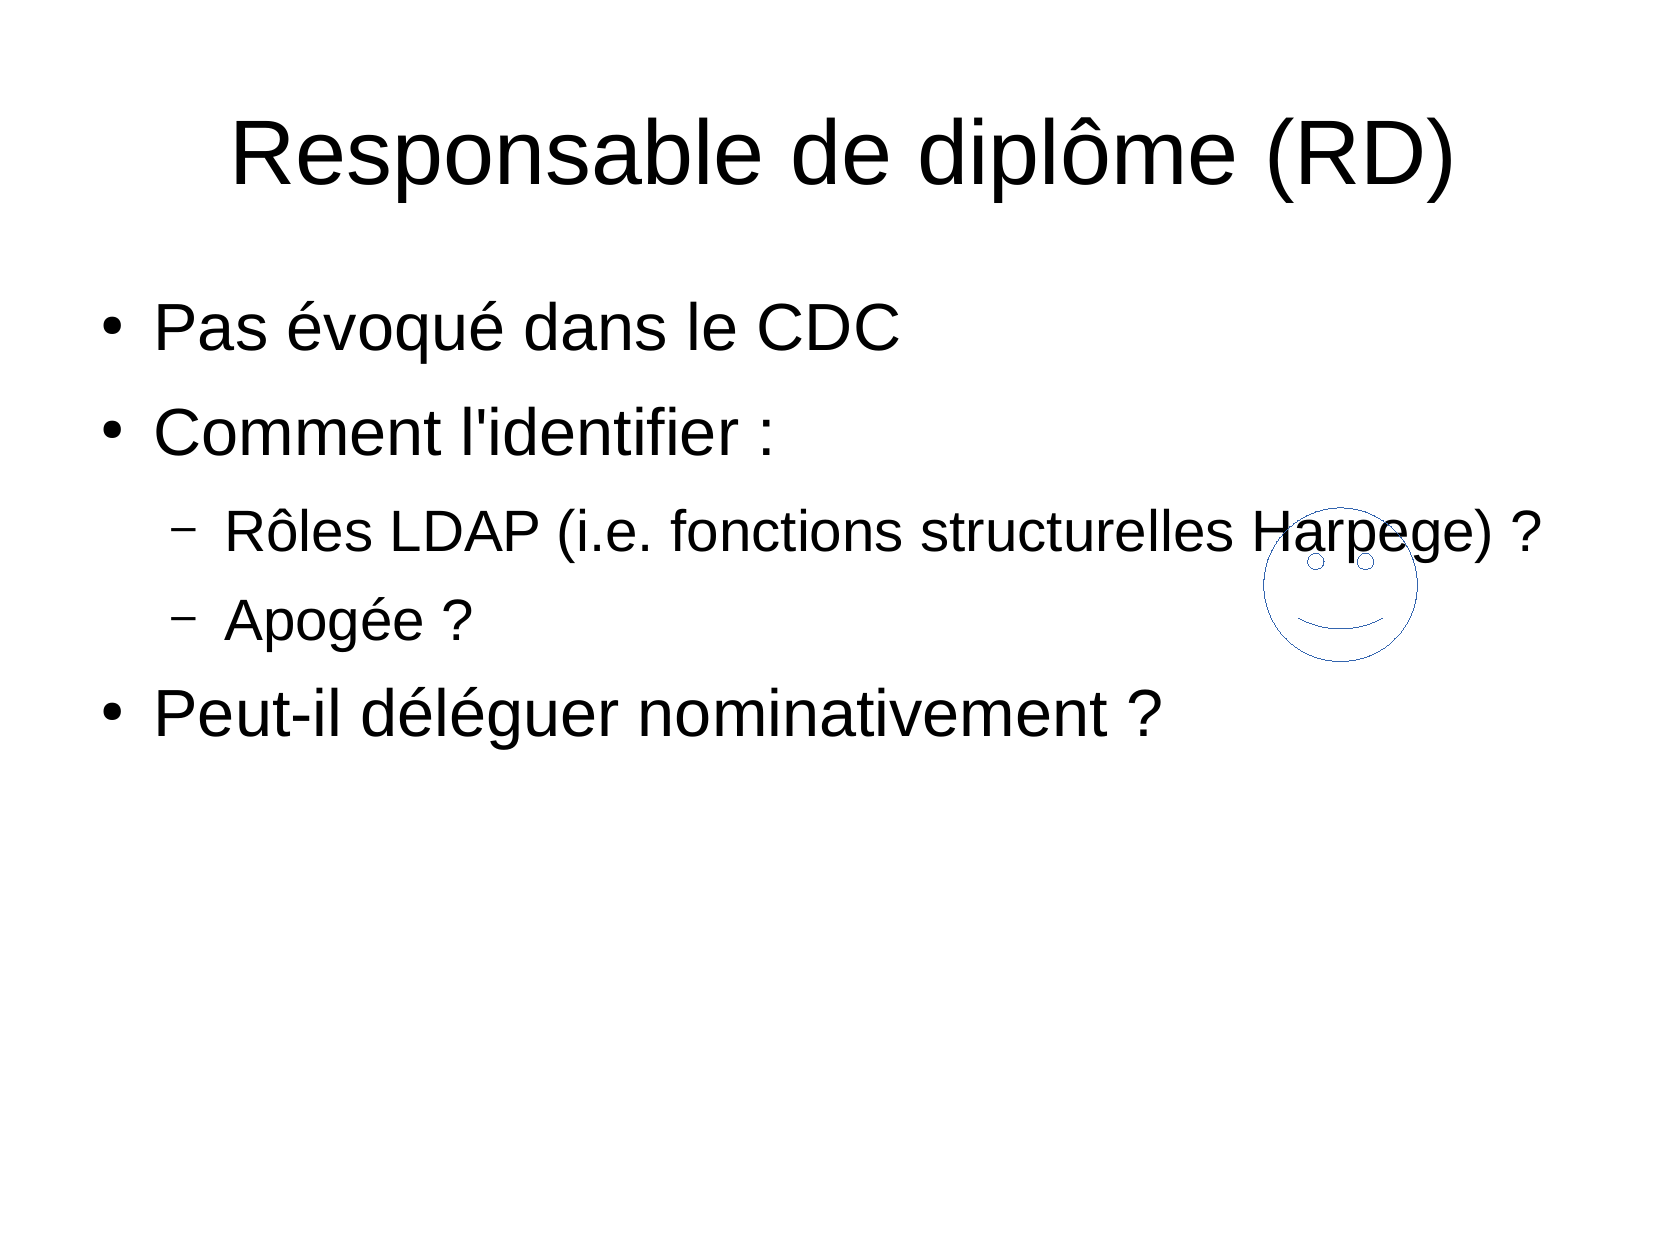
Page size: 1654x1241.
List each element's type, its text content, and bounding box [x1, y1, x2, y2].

list Pas évoqué dans le CDC Comment l'identifier : Rôles LDAP (i.e. fonctions structurelles Harpege) ? Apogée ? Peut-il déléguer nominativement ? [82, 290, 1571, 1010]
title Responsable de diplôme (RD) [82, 49, 1571, 257]
